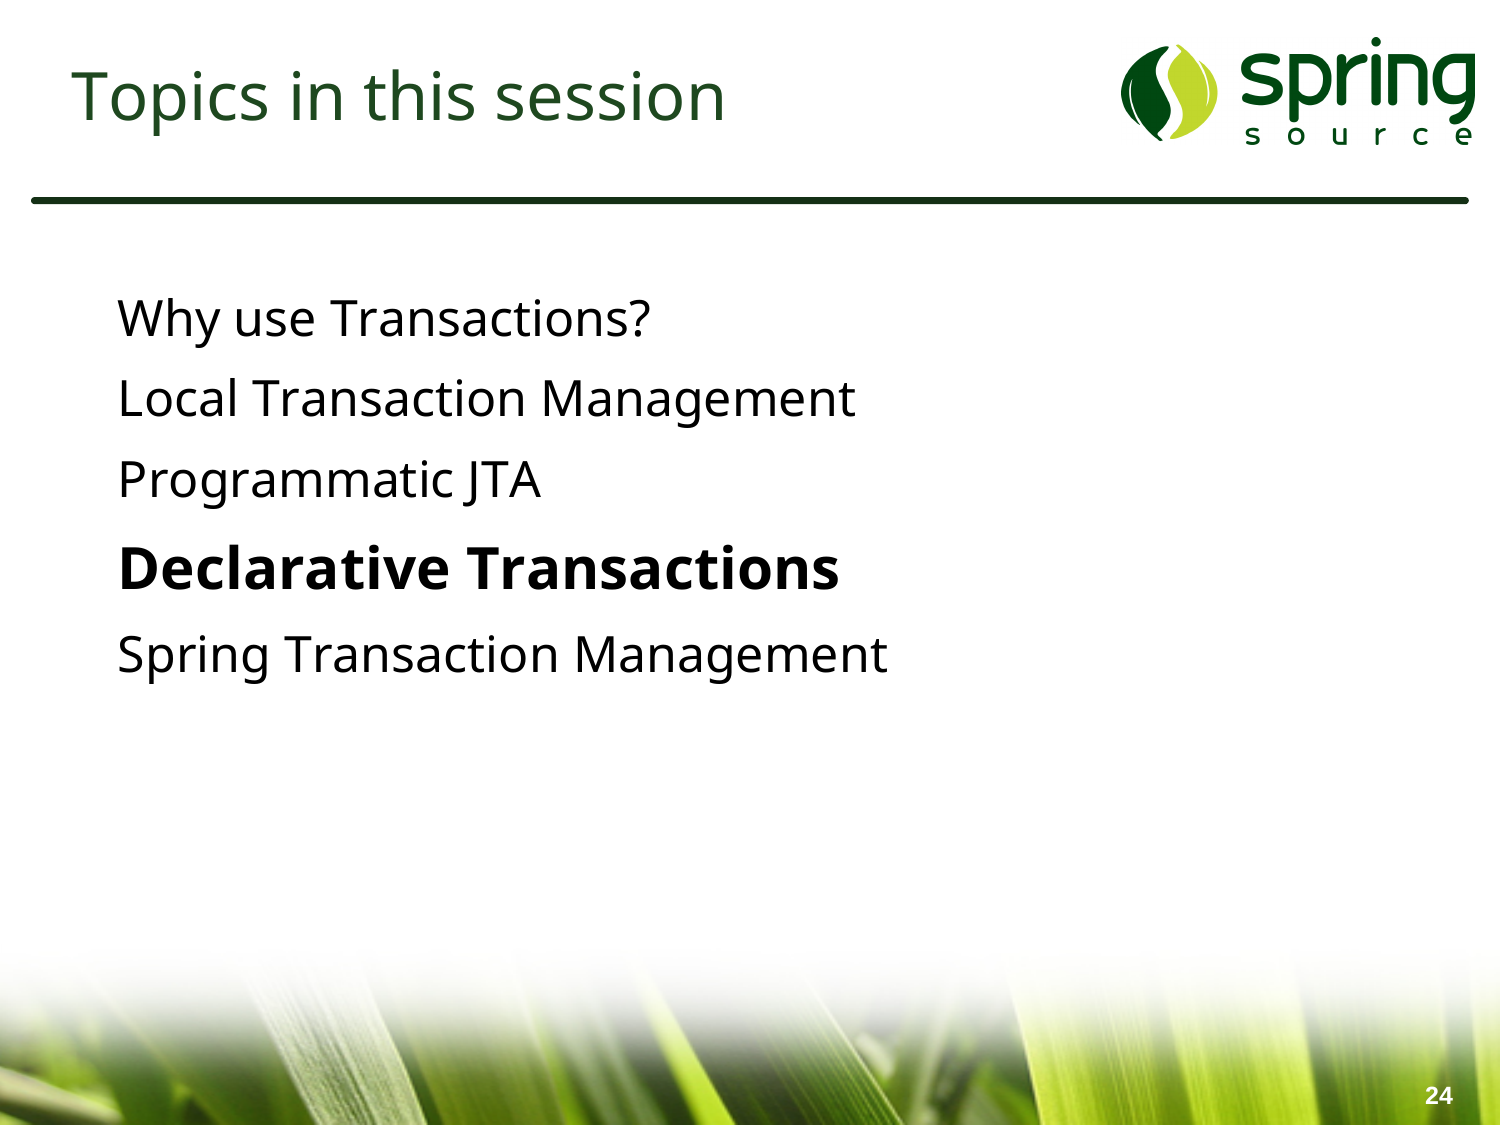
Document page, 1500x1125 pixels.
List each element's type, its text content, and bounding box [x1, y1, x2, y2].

list Why use Transactions? Local Transaction Management Programmatic JTA Declarative Transactions Spring Transaction Management [103, 275, 1394, 938]
title Topics in this session [56, 13, 1089, 176]
picture [1121, 37, 1475, 145]
picture [0, 944, 1500, 1125]
